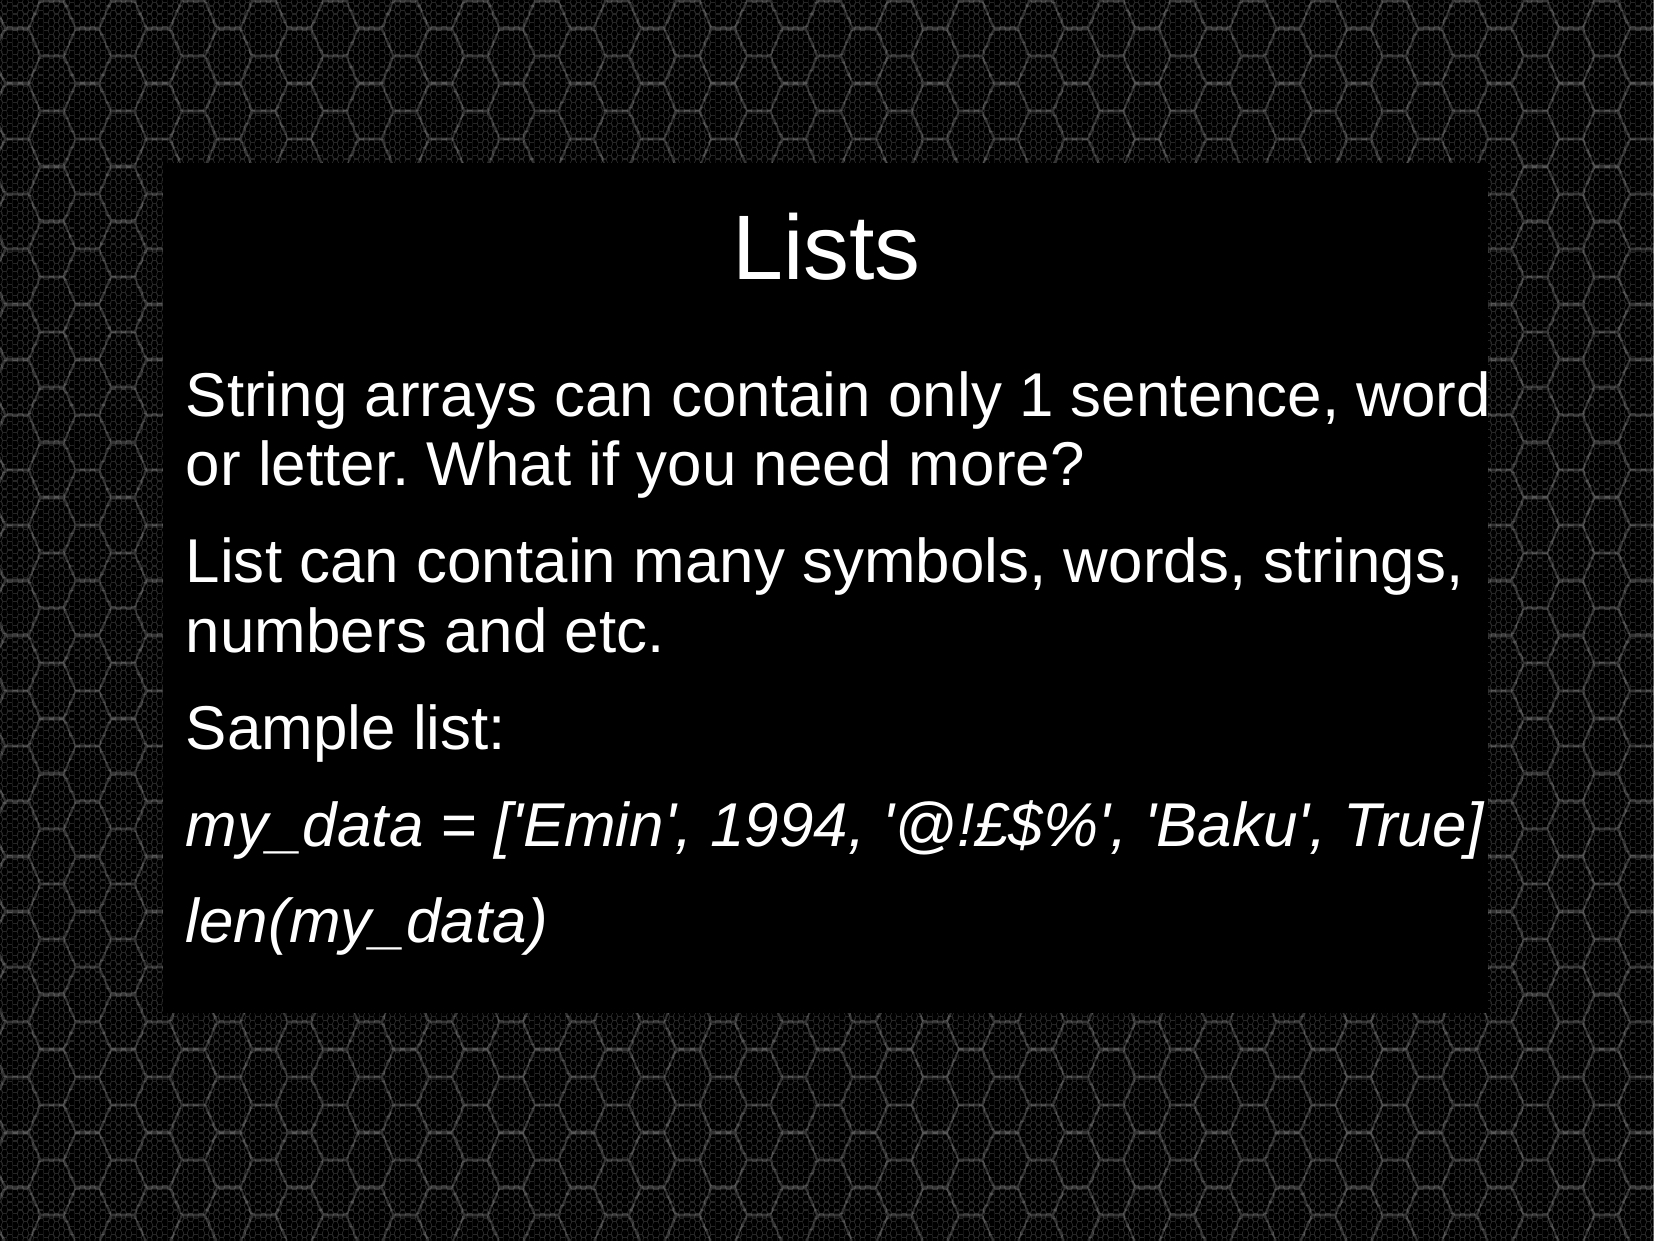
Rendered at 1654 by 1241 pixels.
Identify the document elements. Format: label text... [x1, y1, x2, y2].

list String arrays can contain only 1 sentence, word or letter. What if you need more? List can contain many symbols, words, strings, numbers and etc. Sample list: my_data = ['Emin', 1994, '@!£$%', 'Baku', True] len(my_data) [120, 360, 1501, 1010]
picture [0, 0, 1654, 1241]
title Lists [82, 165, 1571, 331]
